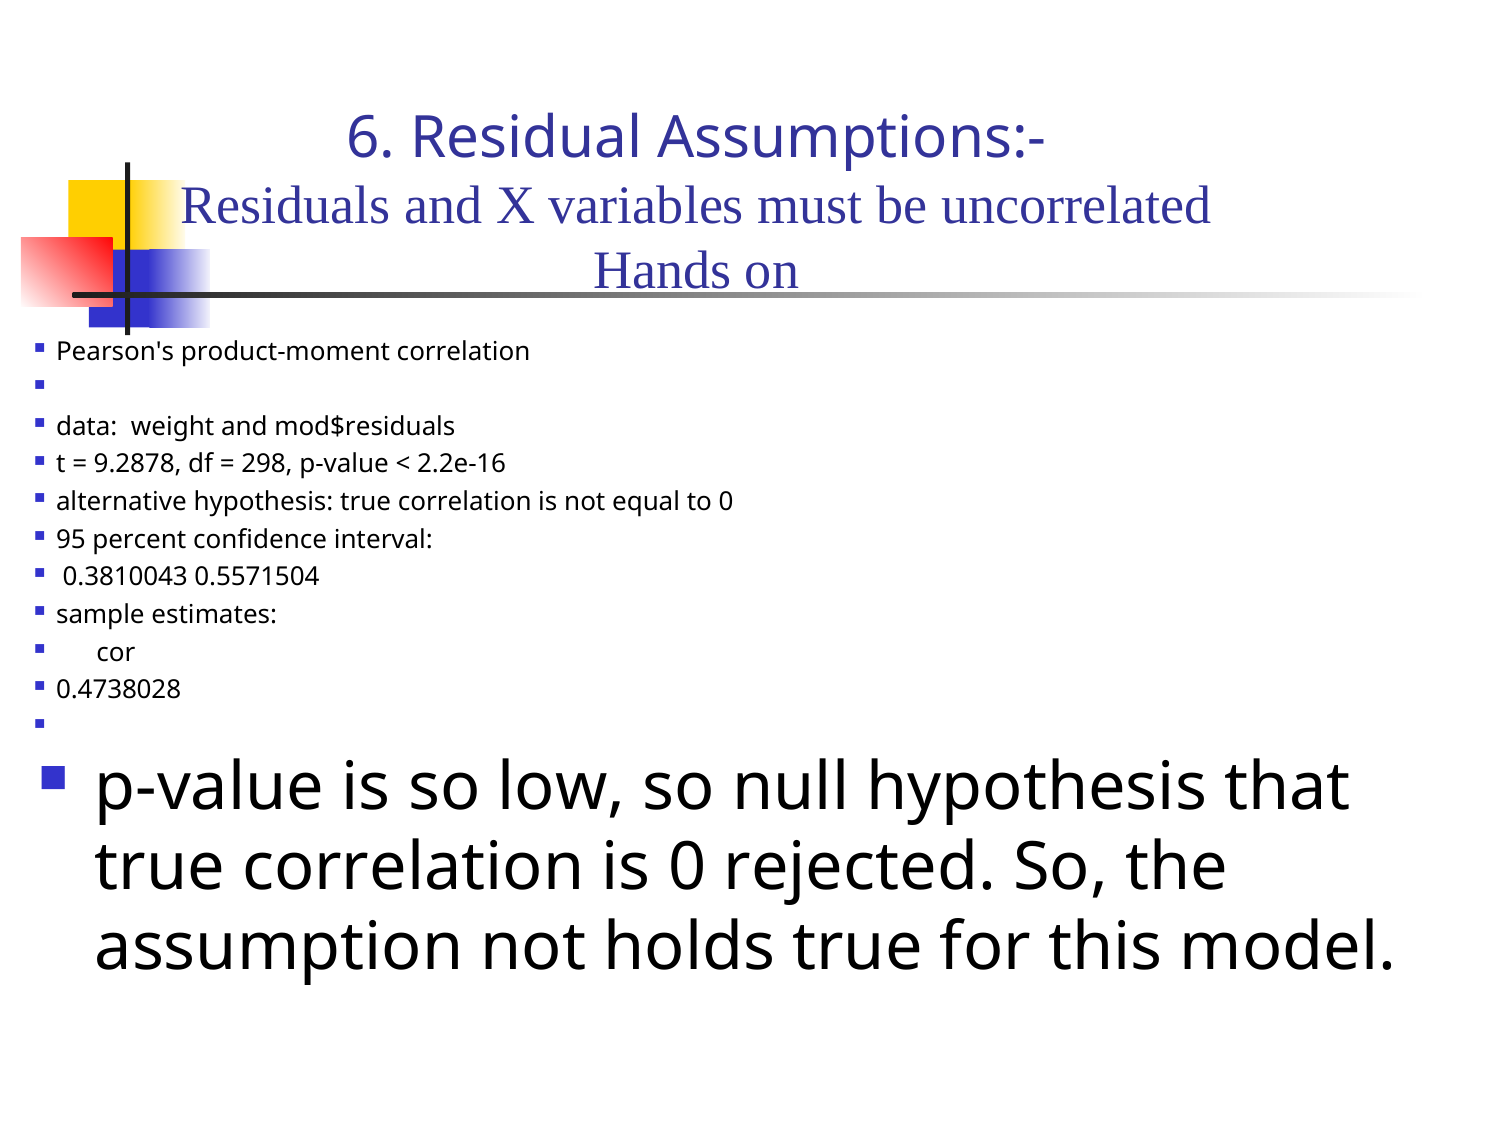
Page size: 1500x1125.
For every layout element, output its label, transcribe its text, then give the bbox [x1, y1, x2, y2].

list p-value is so low, so null hypothesis that true correlation is 0 rejected. So, the assumption not holds true for this model. [23, 735, 1465, 1125]
list Pearson's product-moment correlation data: weight and mod$residuals t = 9.2878, df = 298, p-value < 2.2e-16 alternative hypothesis: true correlation is not equal to 0 95 percent confidence interval: 0.3810043 0.5571504 sample estimates: cor 0.4738028 [19, 326, 1461, 717]
title 6. Residual Assumptions:- Residuals and X variables must be uncorrelated Hands on [59, 91, 1335, 308]
